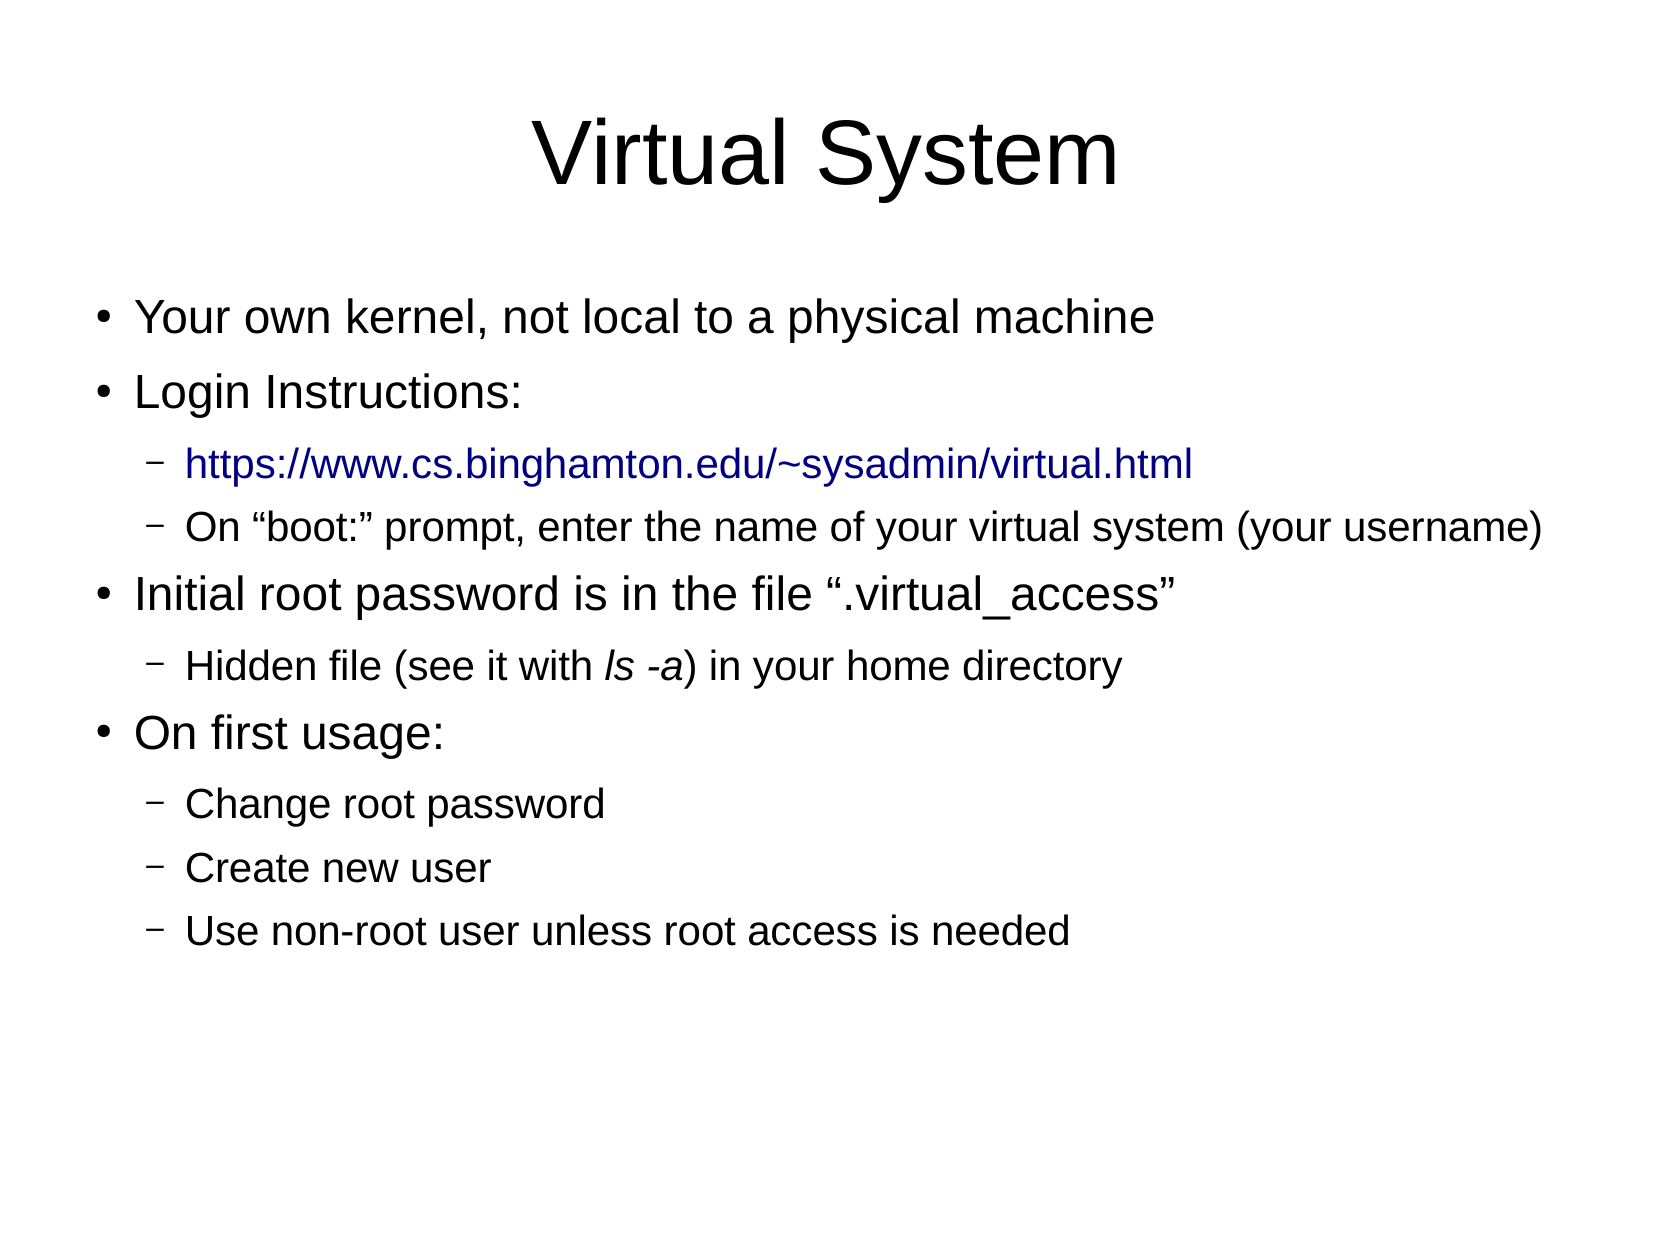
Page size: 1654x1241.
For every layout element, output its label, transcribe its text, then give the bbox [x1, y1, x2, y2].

list Your own kernel, not local to a physical machine Login Instructions: https://www.cs.binghamton.edu/~sysadmin/virtual.html On “boot:” prompt, enter the name of your virtual system (your username) Initial root password is in the file “.virtual_access” Hidden file (see it with ls -a) in your home directory On first usage: Change root password Create new user Use non-root user unless root access is needed [82, 290, 1571, 1010]
title Virtual System [82, 49, 1571, 257]
